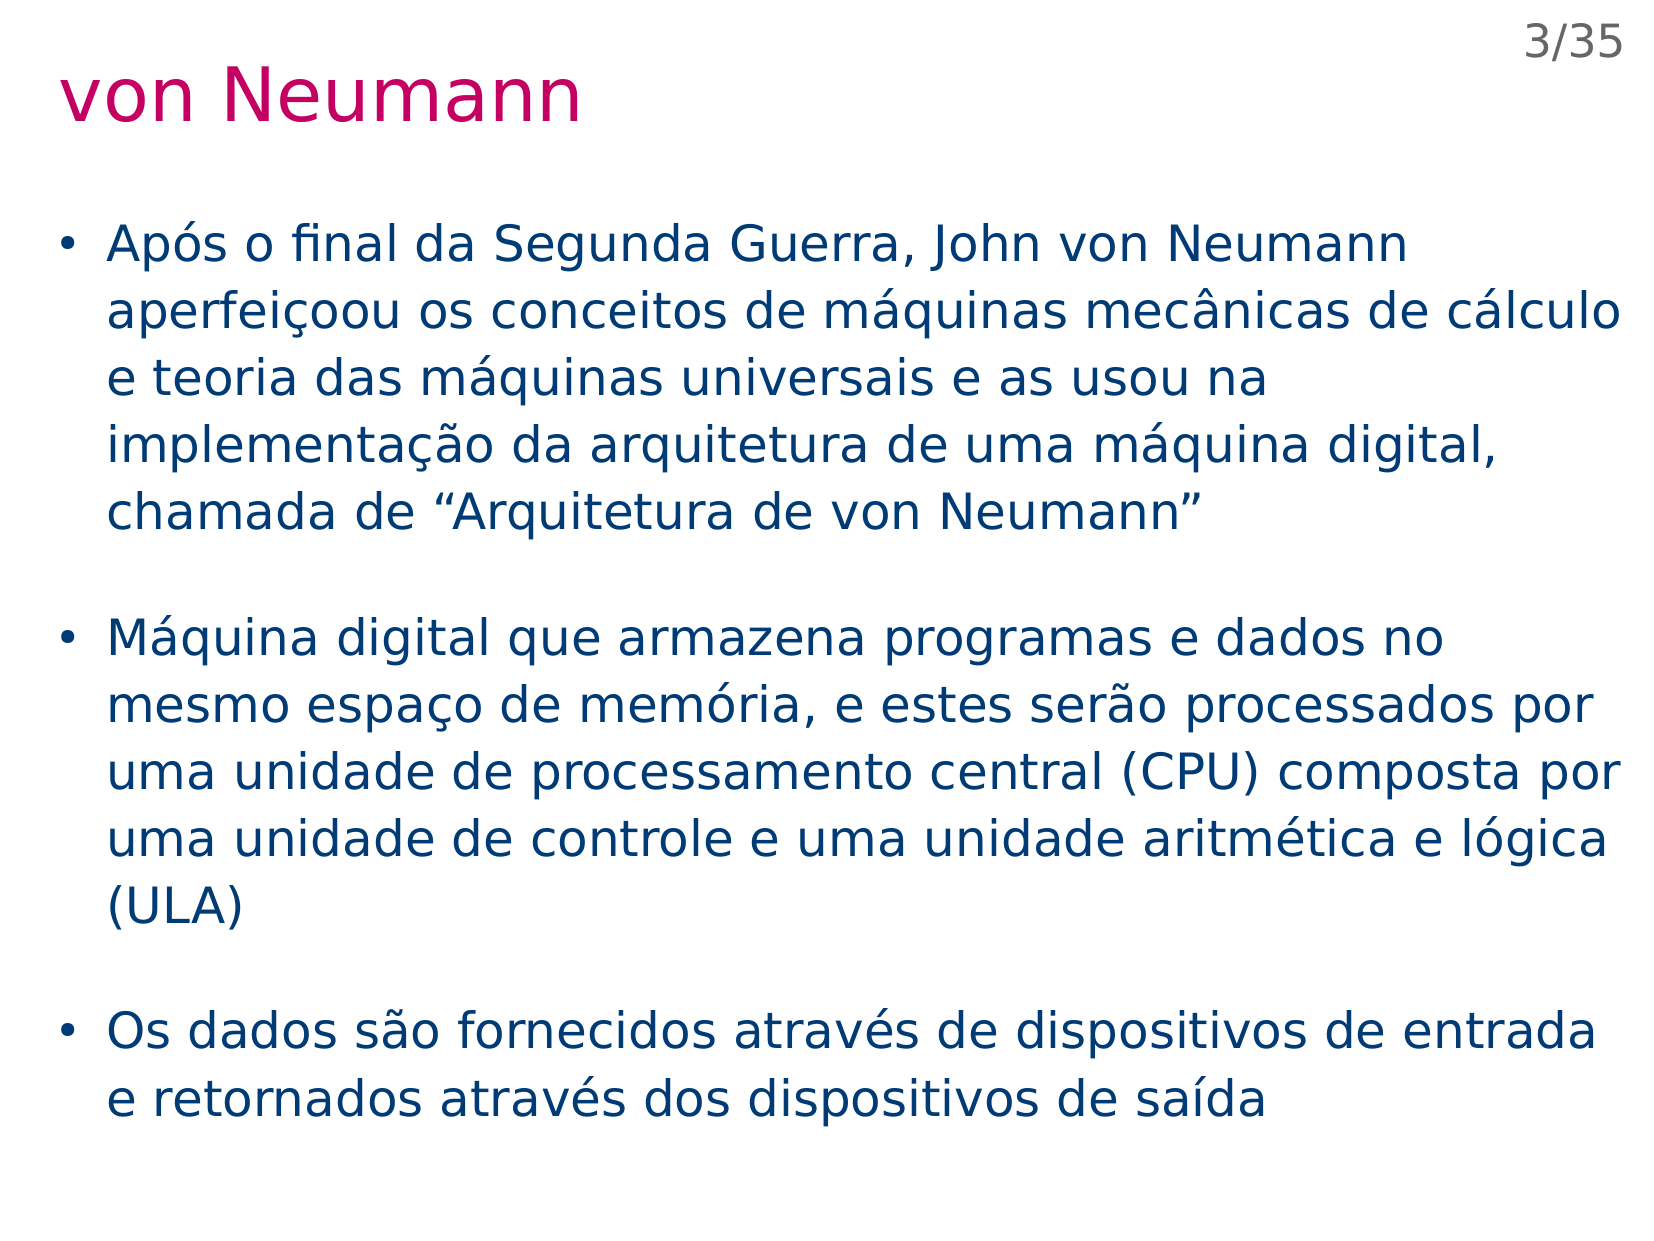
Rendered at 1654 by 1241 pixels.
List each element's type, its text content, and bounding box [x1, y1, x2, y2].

title von Neumann [59, 29, 1625, 148]
list Após o final da Segunda Guerra, John von Neumann aperfeiçoou os conceitos de máquinas mecânicas de cálculo e teoria das máquinas universais e as usou na implementação da arquitetura de uma máquina digital, chamada de “Arquitetura de von Neumann” Máquina digital que armazena programas e dados no mesmo espaço de memória, e estes serão processados por uma unidade de processamento central (CPU) composta por uma unidade de controle e uma unidade aritmética e lógica (ULA) Os dados são fornecidos através de dispositivos de entrada e retornados através dos dispositivos de saída [59, 206, 1625, 1211]
